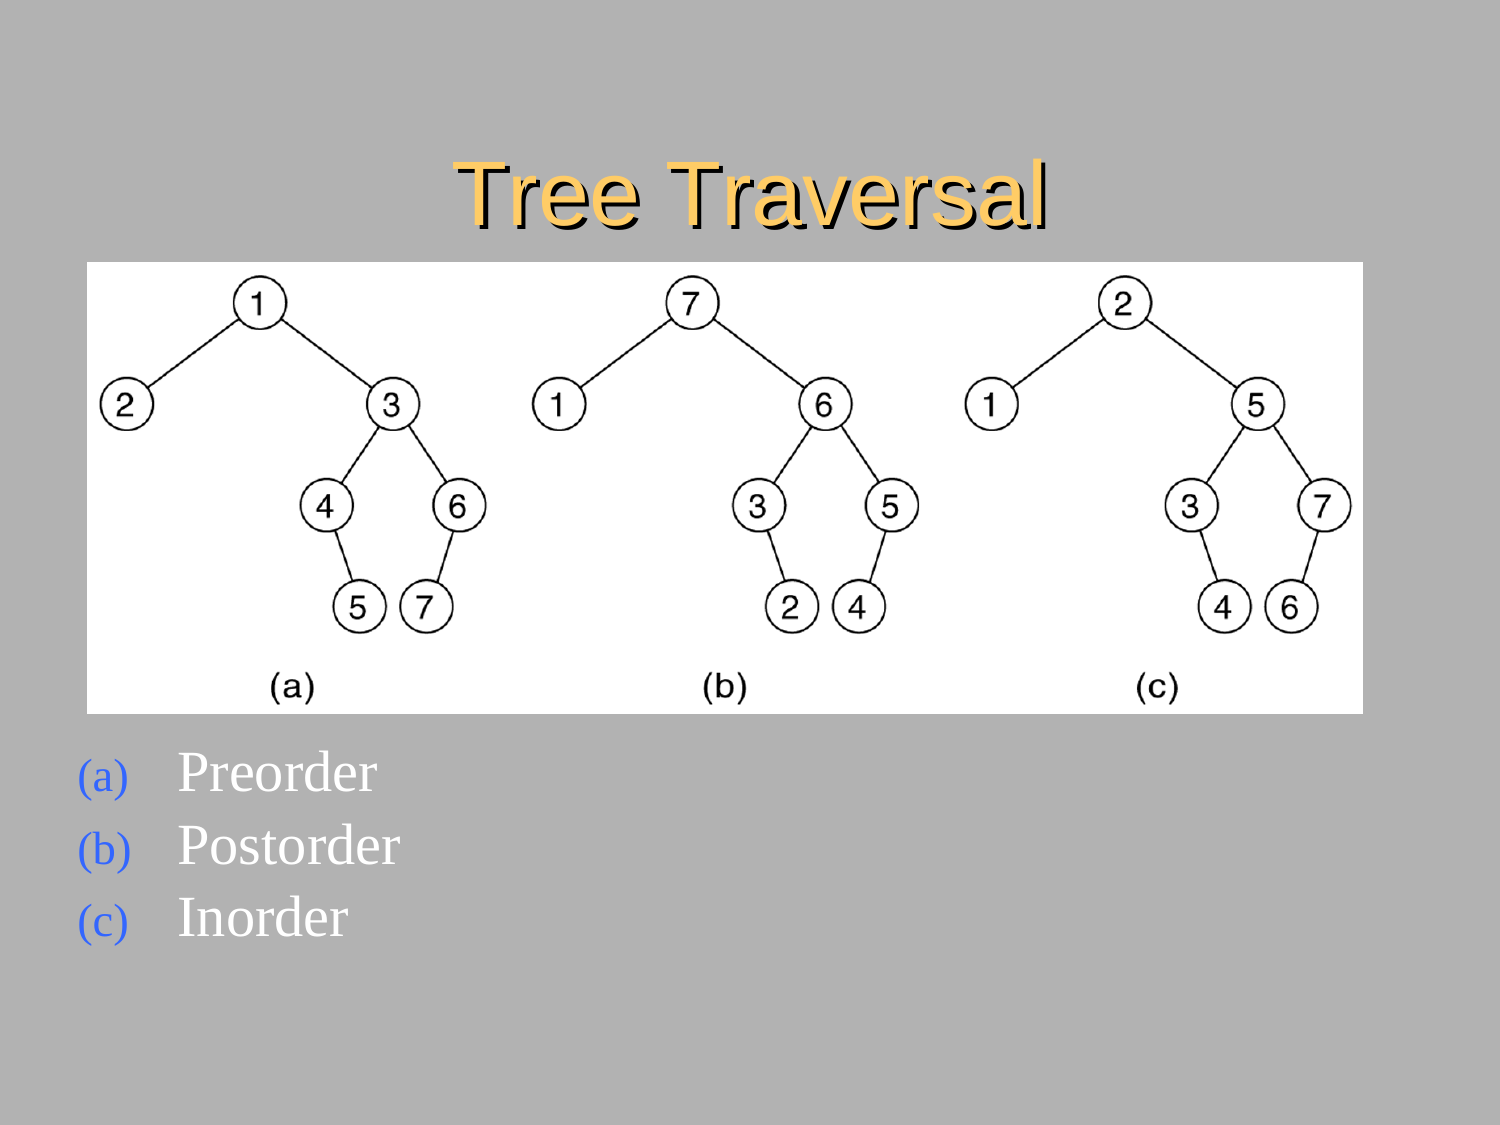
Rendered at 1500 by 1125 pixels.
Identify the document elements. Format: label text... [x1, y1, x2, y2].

list Preorder Postorder Inorder [62, 737, 1338, 976]
text_box [87, 262, 1363, 714]
title Tree Traversal [112, 99, 1388, 288]
